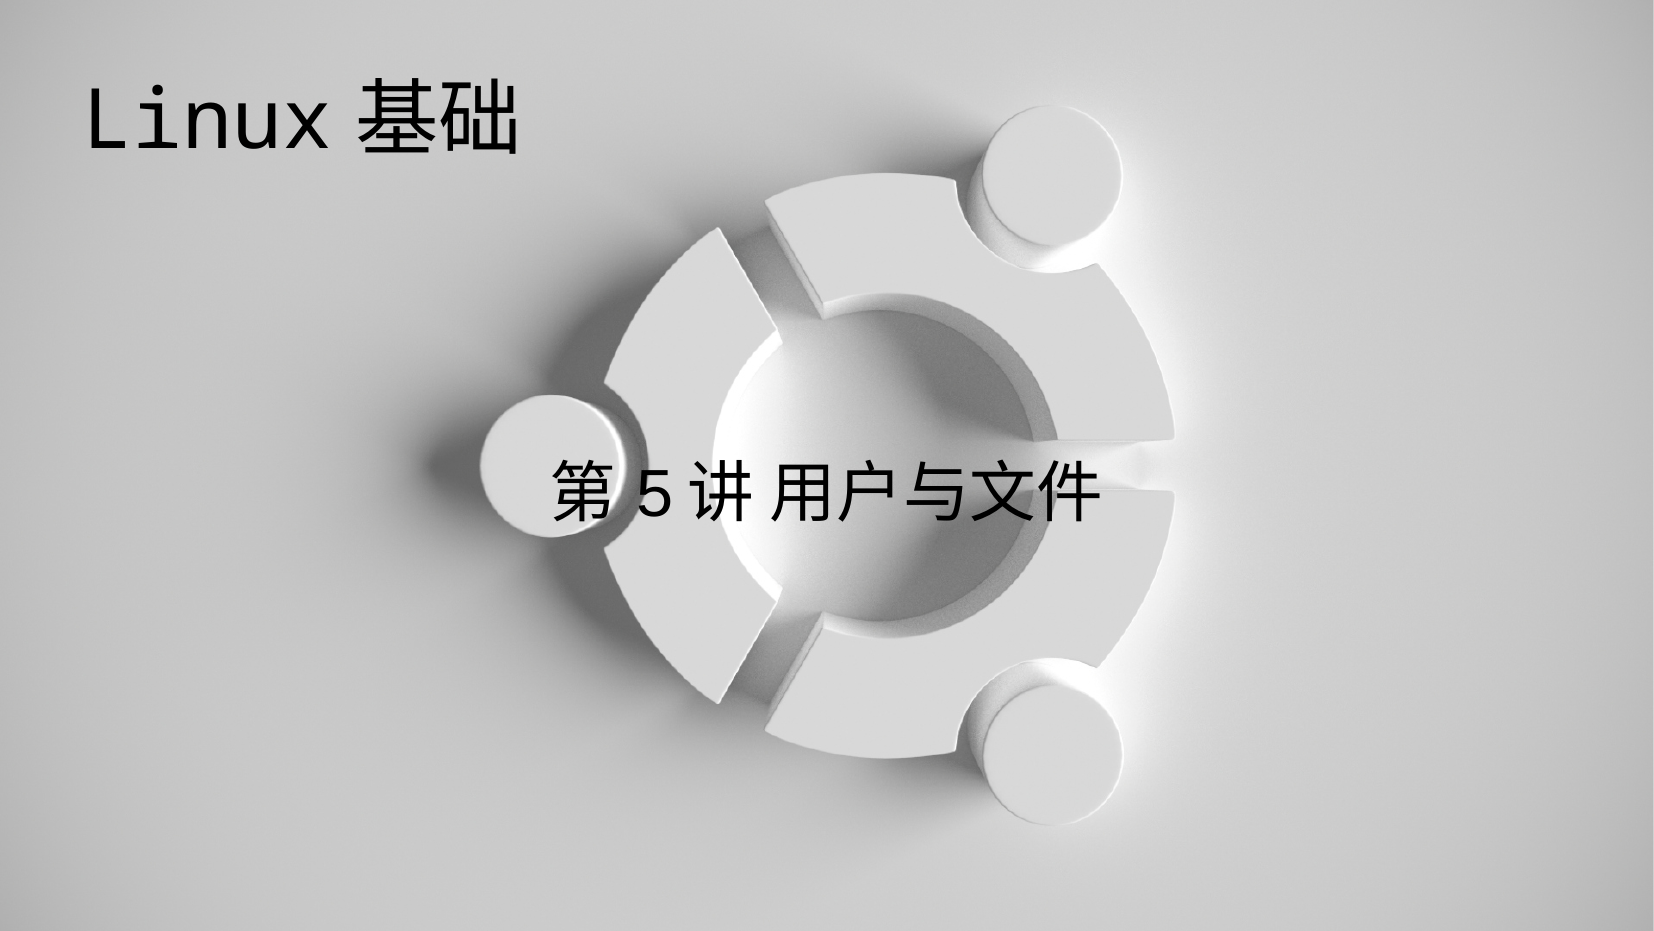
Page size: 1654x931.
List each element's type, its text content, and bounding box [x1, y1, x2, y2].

subtitle 第5讲 用户与文件 [82, 217, 1571, 758]
title Linux基础 [82, 37, 1571, 189]
picture [0, 0, 1654, 931]
